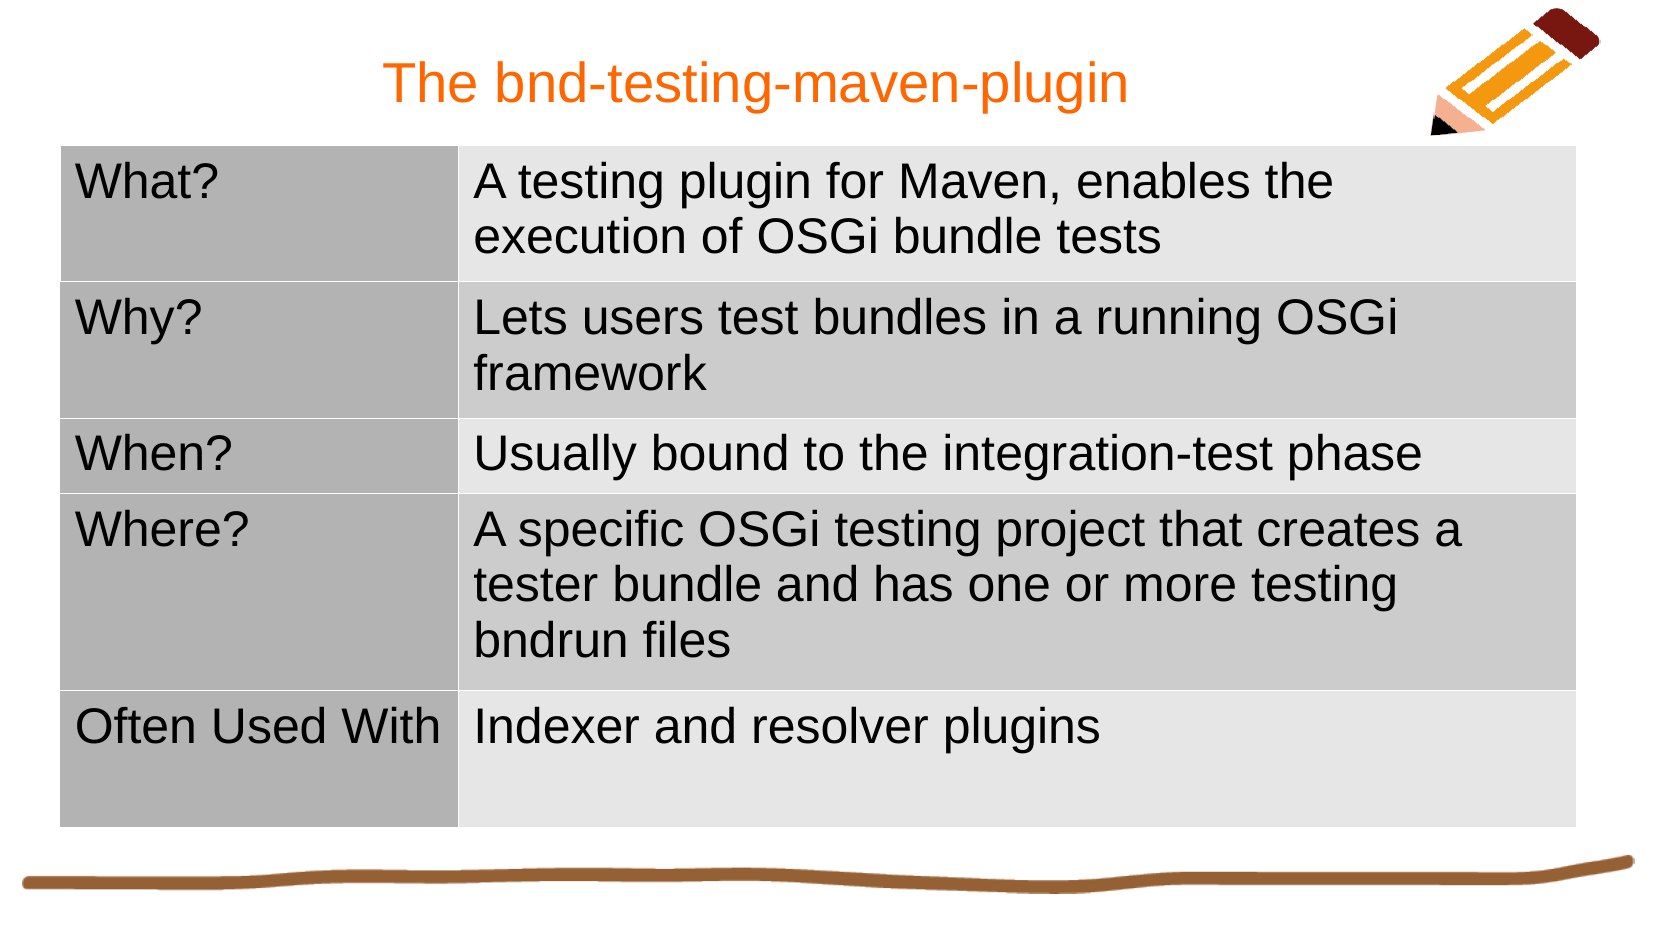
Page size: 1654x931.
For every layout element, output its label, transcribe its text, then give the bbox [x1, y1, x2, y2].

table_cell Why? [60, 282, 458, 418]
title The bnd-testing-maven-plugin [82, 36, 1430, 129]
table_cell A specific OSGi testing project that creates a tester bundle and has one or more testing bndrun files [459, 494, 1576, 690]
picture [1430, 8, 1601, 136]
table_cell Often Used With [60, 691, 458, 827]
table_header A testing plugin for Maven, enables the execution of OSGi bundle tests [459, 146, 1576, 281]
table_cell Usually bound to the integration-test phase [459, 419, 1576, 493]
table_cell When? [60, 419, 458, 493]
table_cell Lets users test bundles in a running OSGi framework [459, 282, 1576, 418]
table_header What? [61, 146, 458, 281]
picture [22, 855, 1635, 894]
table_cell Indexer and resolver plugins [459, 691, 1576, 827]
table_cell Where? [60, 494, 458, 690]
